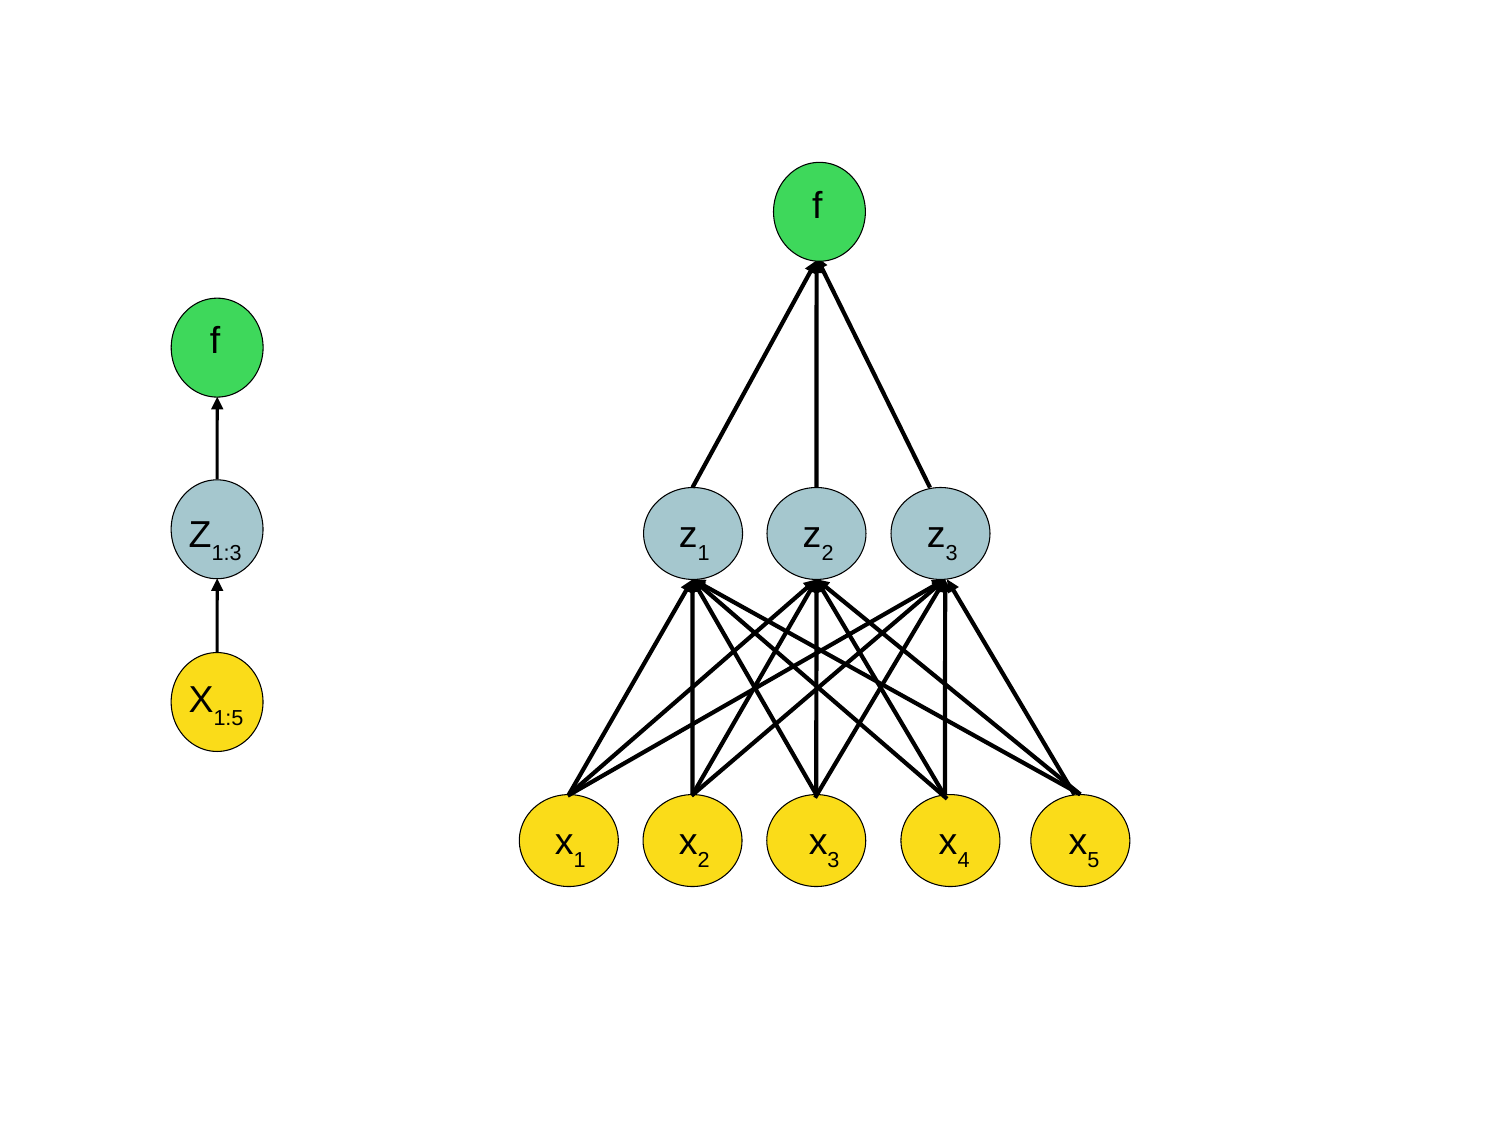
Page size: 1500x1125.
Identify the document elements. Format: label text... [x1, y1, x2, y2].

text_box x5 [1053, 813, 1189, 879]
text_box [665, 879, 720, 887]
text_box [194, 572, 241, 579]
text_box [541, 879, 596, 887]
text_box [789, 572, 844, 580]
text_box [652, 794, 733, 813]
text_box f [773, 162, 866, 262]
text_box f [171, 298, 264, 398]
text_box [900, 487, 981, 506]
text_box [913, 572, 968, 580]
text_box [776, 487, 857, 506]
text_box x2 [664, 813, 793, 879]
text_box [1053, 879, 1108, 887]
text_box [789, 879, 844, 887]
text_box [181, 652, 253, 671]
text_box [519, 794, 609, 878]
text_box [776, 794, 856, 813]
text_box Z1:3 [173, 506, 309, 572]
text_box x3 [793, 813, 923, 879]
text_box z1 [664, 506, 788, 572]
text_box [923, 879, 978, 887]
text_box z3 [912, 506, 1048, 572]
text_box [910, 794, 991, 813]
text_box x1 [540, 813, 664, 879]
text_box [185, 738, 249, 752]
text_box x4 [923, 813, 1053, 879]
text_box [176, 479, 258, 506]
text_box [1040, 794, 1120, 813]
text_box z2 [788, 506, 912, 572]
text_box [643, 487, 733, 571]
text_box [666, 572, 721, 580]
text_box X1:5 [173, 671, 309, 738]
